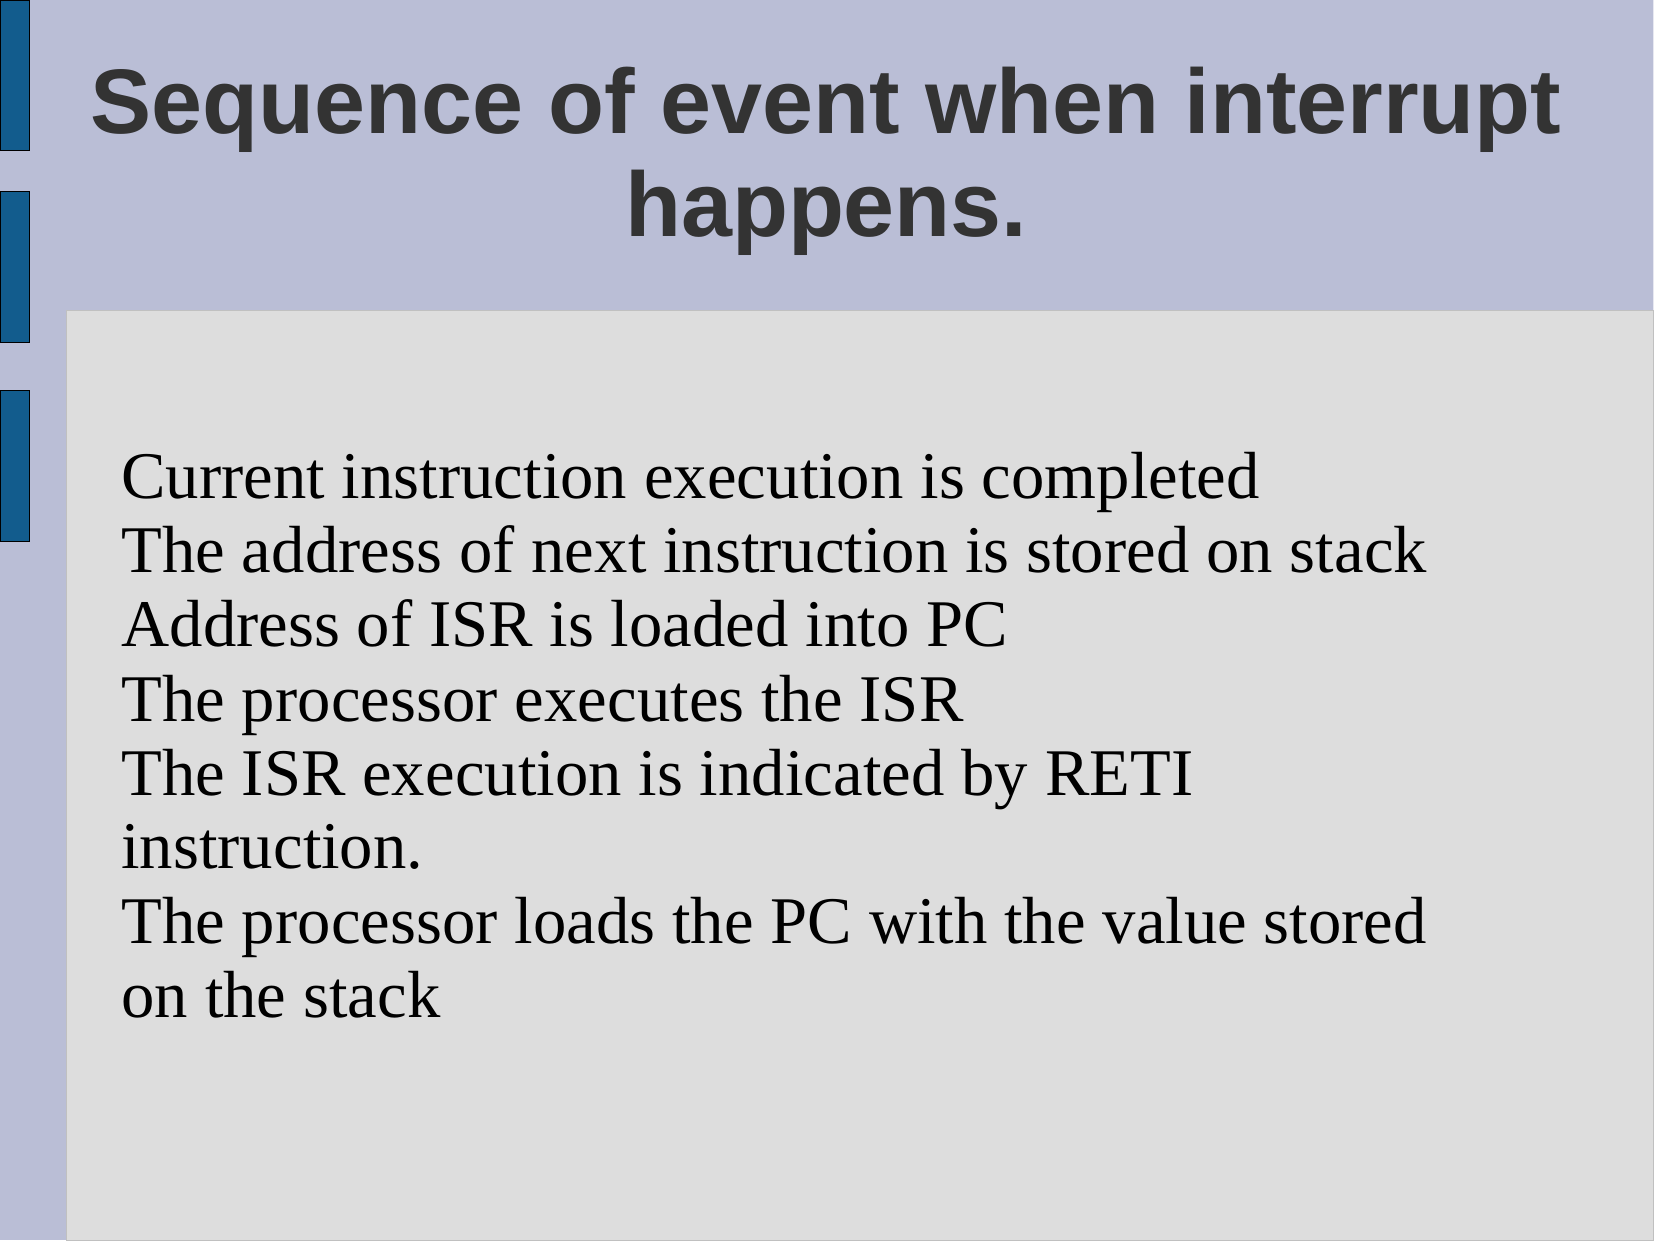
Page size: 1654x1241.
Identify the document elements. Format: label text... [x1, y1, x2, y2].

subtitle Current instruction execution is completed The address of next instruction is stored on stack Address of ISR is loaded into PC The processor executes the ISR The ISR execution is indicated by RETI instruction. The processor loads the PC with the value stored on the stack [121, 344, 1534, 1127]
title Sequence of event when interrupt happens. [82, 50, 1571, 256]
